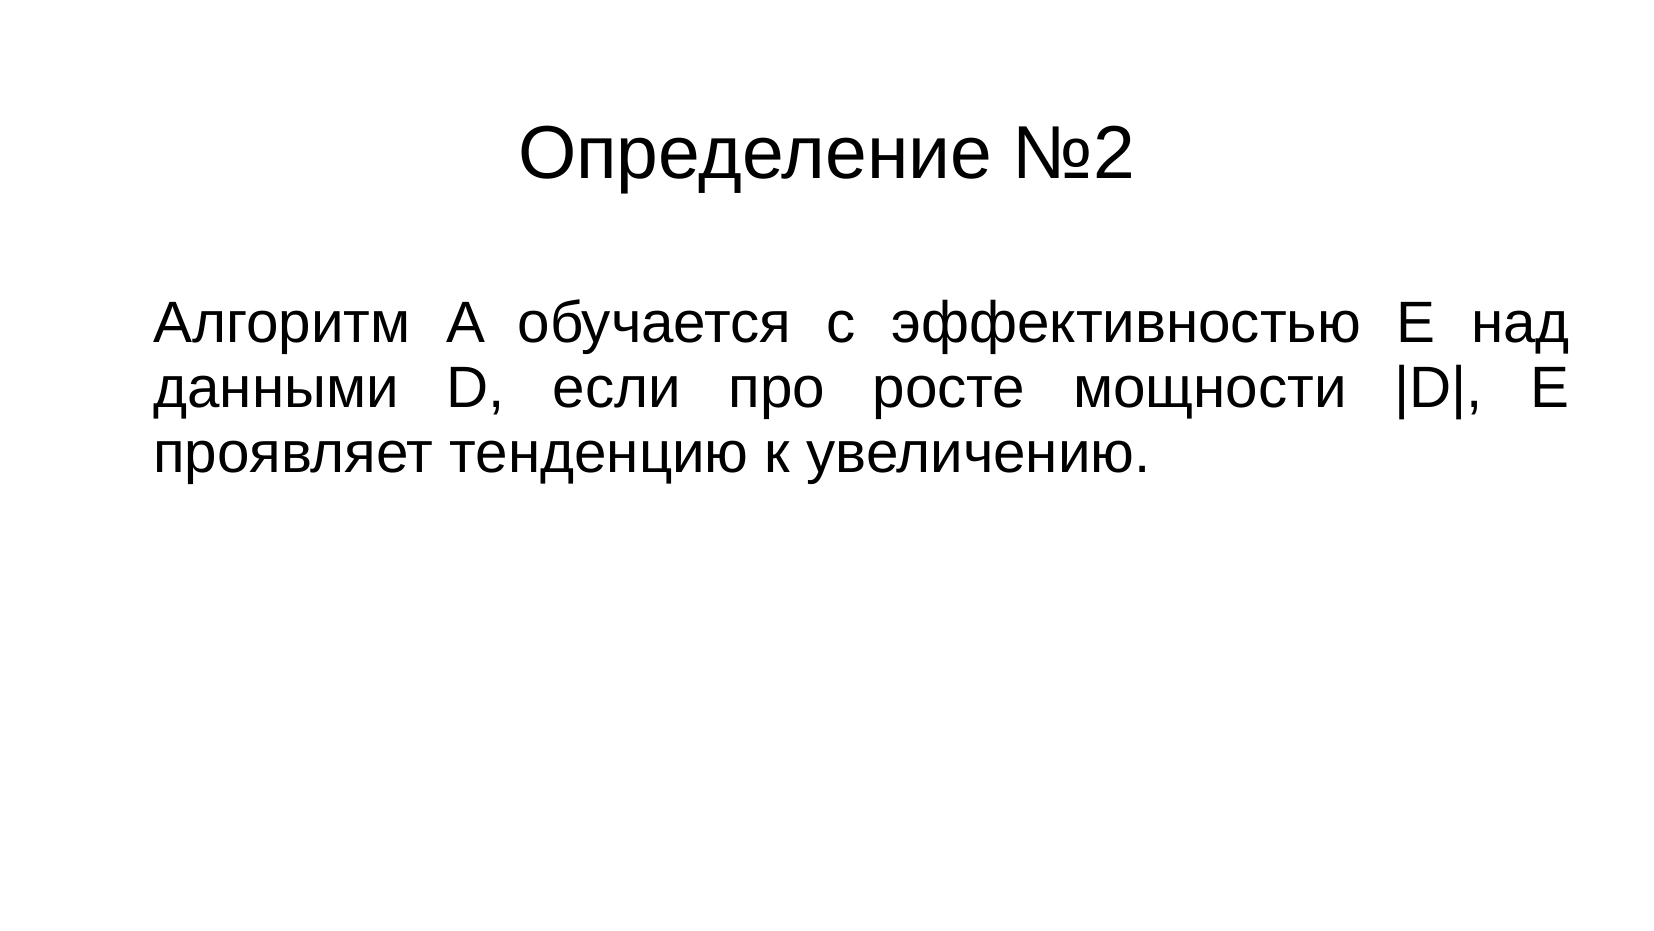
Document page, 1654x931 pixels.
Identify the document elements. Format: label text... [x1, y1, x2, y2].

title Определение №2 [82, 49, 1571, 257]
list Алгоритм A обучается с эффективностью E над данными D, если про росте мощности |D|, E проявляет тенденцию к увеличению. [82, 290, 1571, 931]
